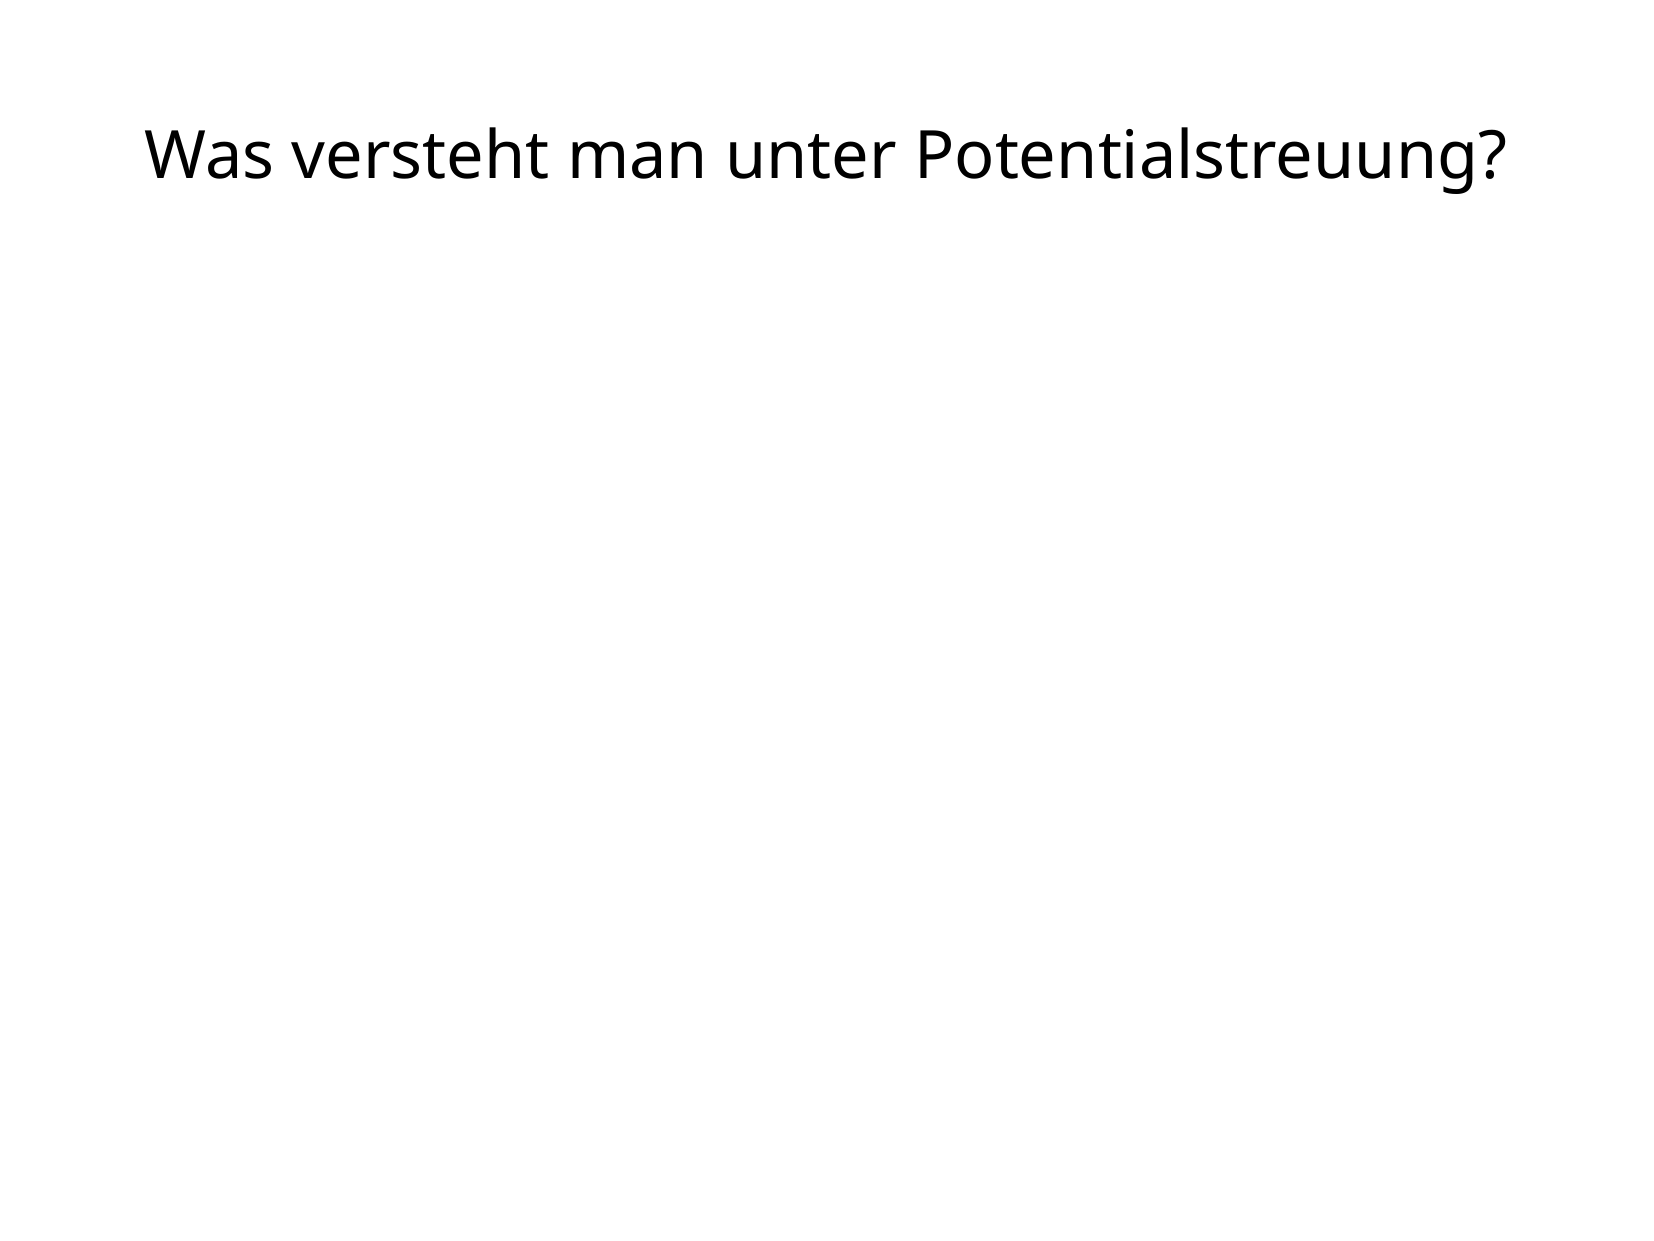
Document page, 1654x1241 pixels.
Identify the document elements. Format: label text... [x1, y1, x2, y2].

title Was versteht man unter Potentialstreuung? [82, 49, 1571, 257]
